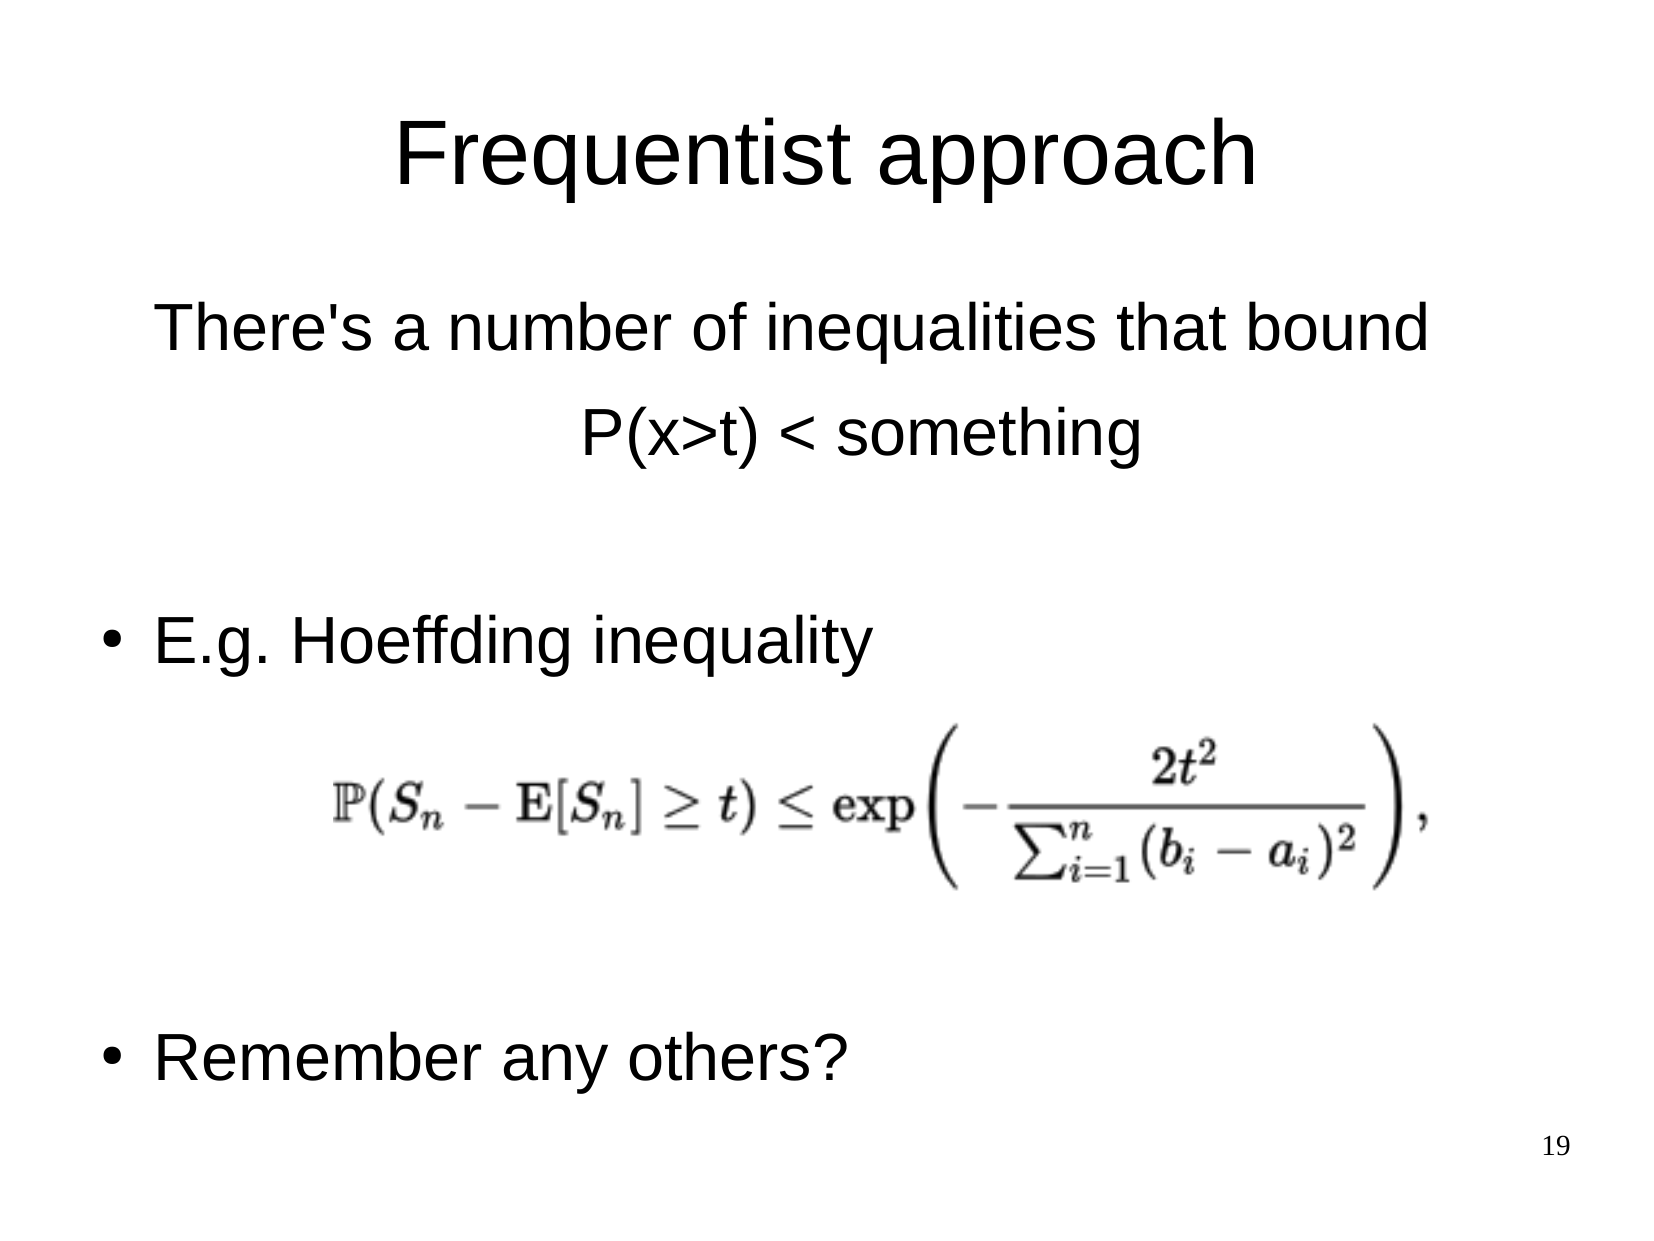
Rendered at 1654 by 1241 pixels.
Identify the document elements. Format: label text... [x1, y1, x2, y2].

list There's a number of inequalities that bound P(x>t) < something E.g. Hoeffding inequality Remember any others? [82, 290, 1571, 1241]
picture [333, 719, 1431, 896]
title Frequentist approach [82, 49, 1571, 257]
